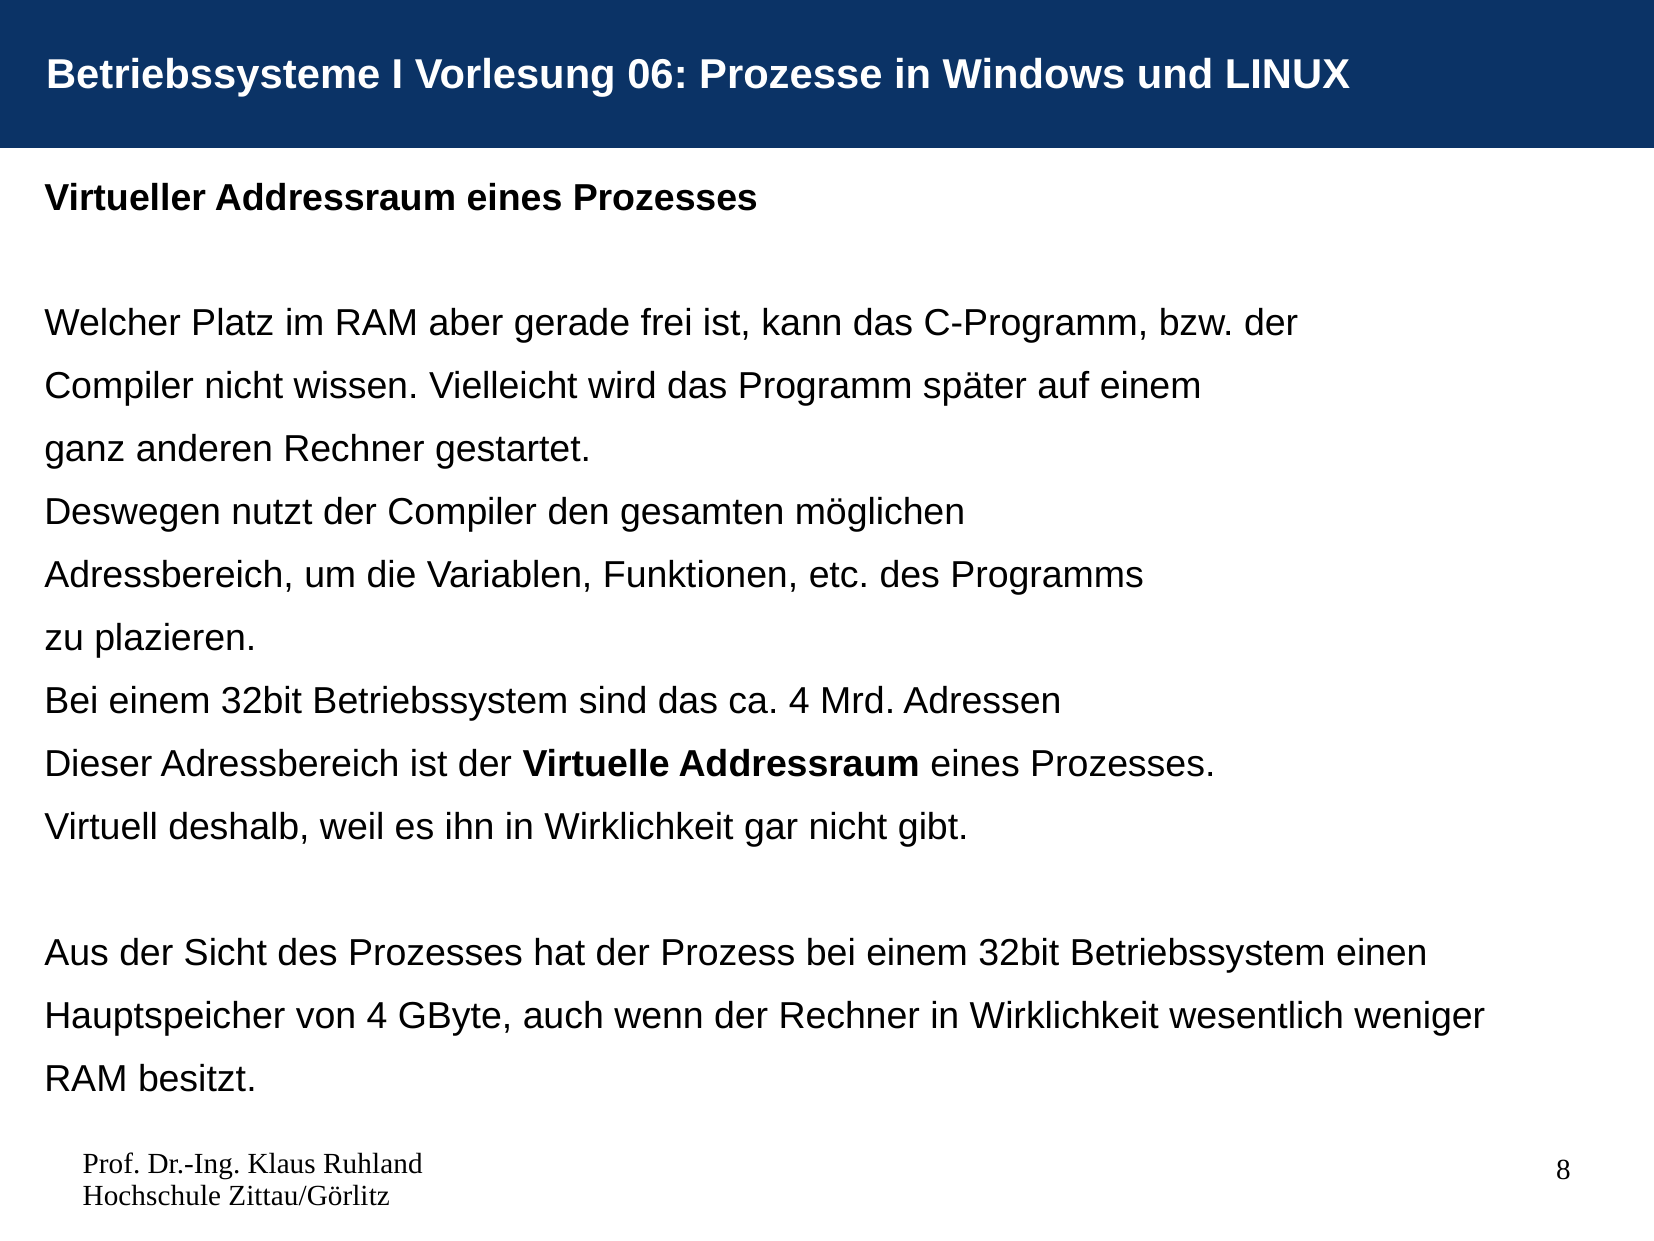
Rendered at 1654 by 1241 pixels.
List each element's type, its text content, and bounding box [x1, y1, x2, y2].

text_box Virtueller Addressraum eines Prozesses Welcher Platz im RAM aber gerade frei ist, kann das C-Programm, bzw. der Compiler nicht wissen. Vielleicht wird das Programm später auf einem ganz anderen Rechner gestartet. Deswegen nutzt der Compiler den gesamten möglichen Adressbereich, um die Variablen, Funktionen, etc. des Programms zu plazieren. Bei einem 32bit Betriebssystem sind das ca. 4 Mrd. Adressen Dieser Adressbereich ist der Virtuelle Addressraum eines Prozesses. Virtuell deshalb, weil es ihn in Wirklichkeit gar nicht gibt. Aus der Sicht des Prozesses hat der Prozess bei einem 32bit Betriebssystem einen Hauptspeicher von 4 GByte, auch wenn der Rechner in Wirklichkeit wesentlich weniger RAM besitzt. [29, 147, 1565, 1241]
